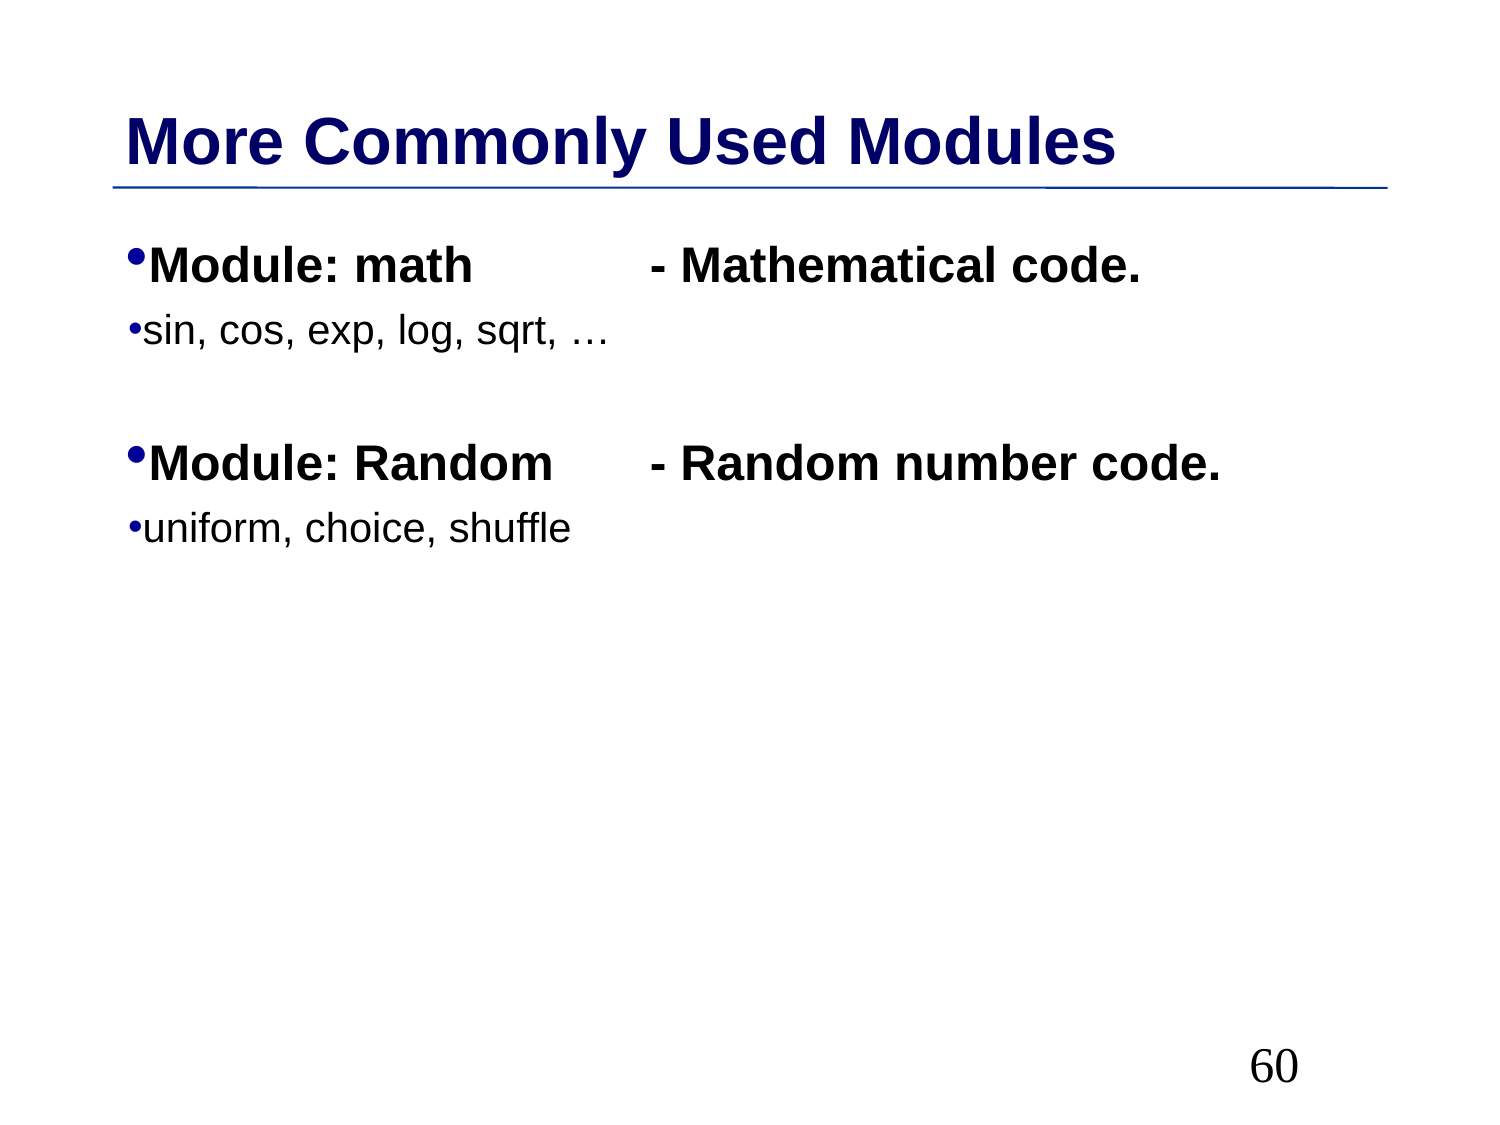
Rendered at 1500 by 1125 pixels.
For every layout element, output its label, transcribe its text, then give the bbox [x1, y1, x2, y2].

list Module: math - Mathematical code. sin, cos, exp, log, sqrt, … Module: Random - Random number code. uniform, choice, shuffle [114, 225, 1385, 941]
title More Commonly Used Modules [112, 90, 1388, 185]
text_box [1074, 994, 1387, 1125]
